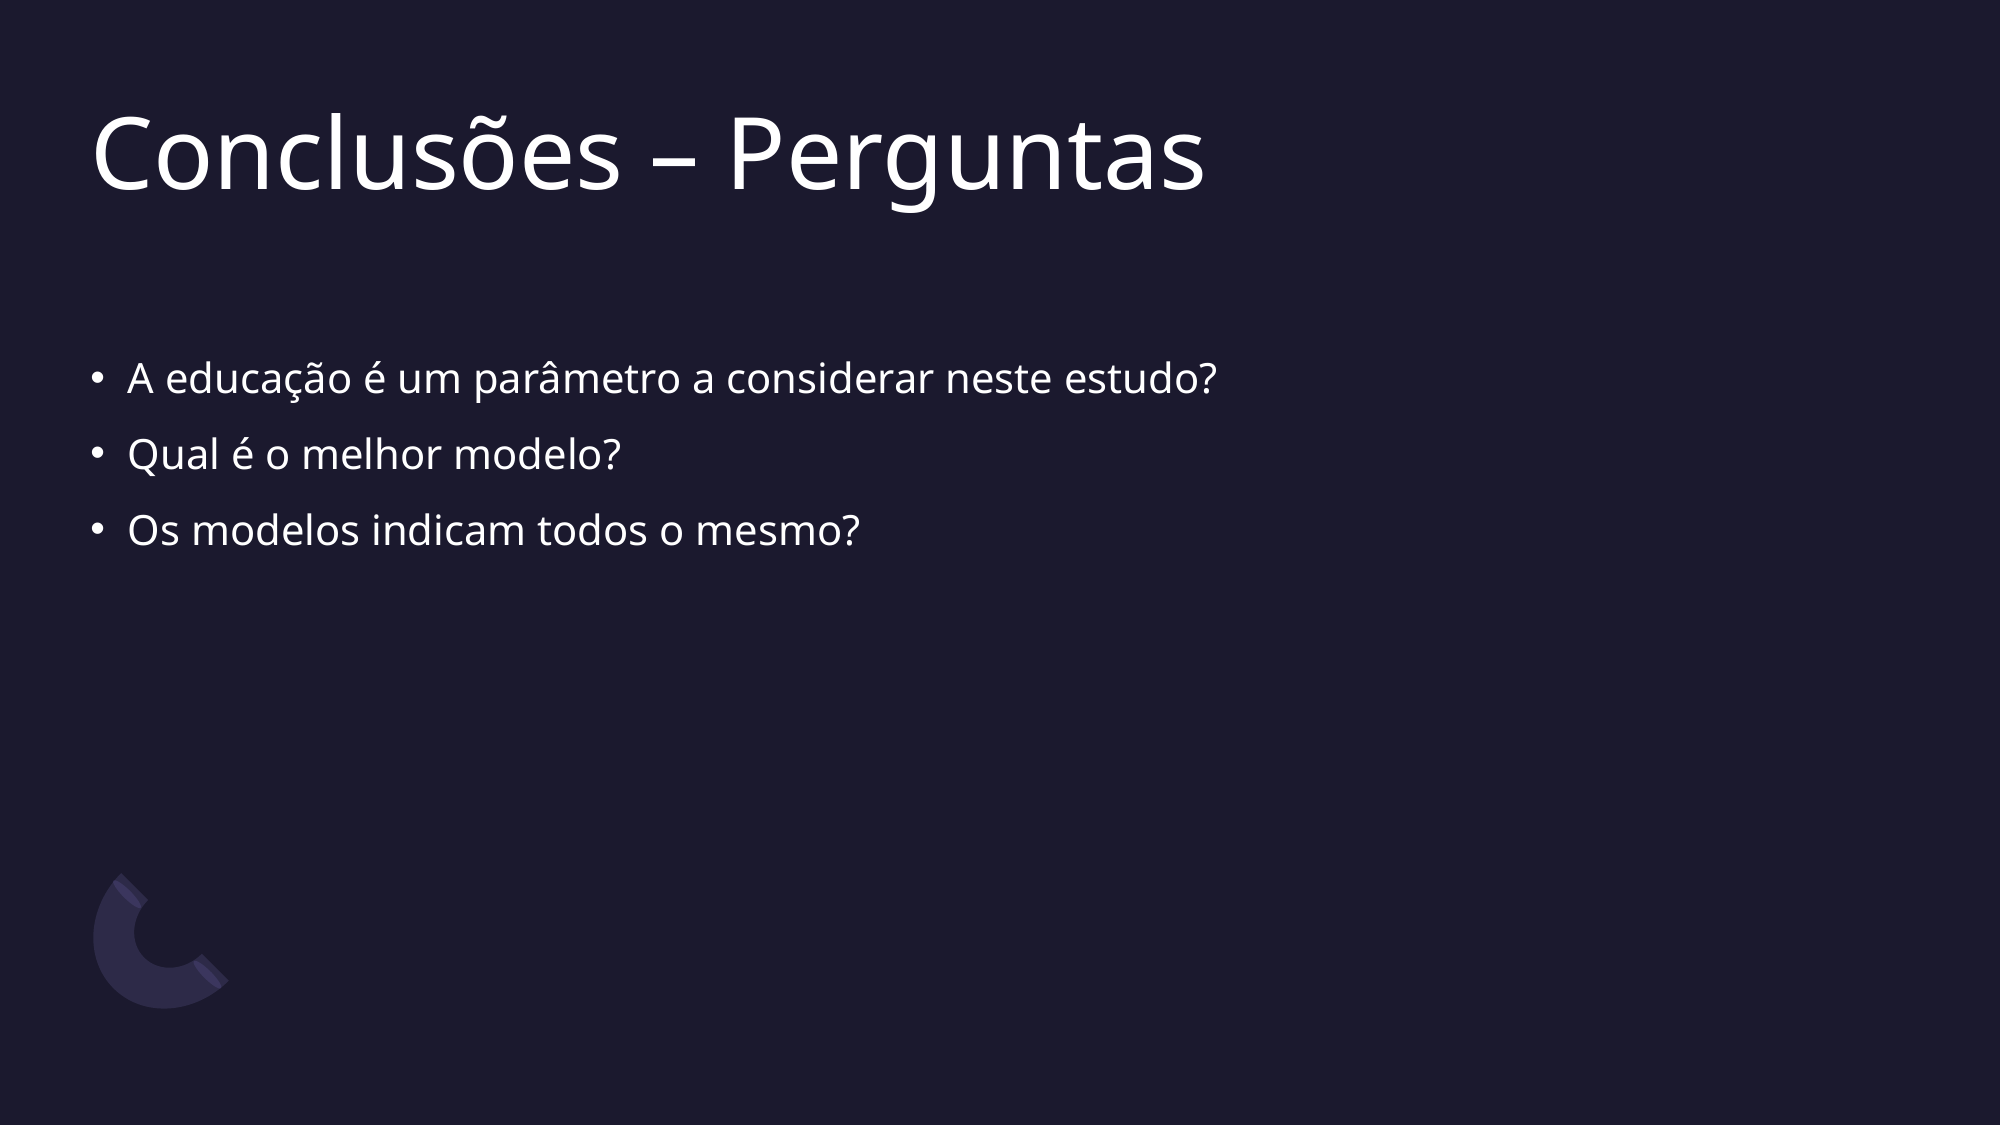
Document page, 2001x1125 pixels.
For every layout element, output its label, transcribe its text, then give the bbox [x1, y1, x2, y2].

title Conclusões – Perguntas [90, 90, 1910, 309]
list A educação é um parâmetro a considerar neste estudo? Qual é o melhor modelo? Os modelos indicam todos o mesmo? [90, 346, 1910, 1000]
